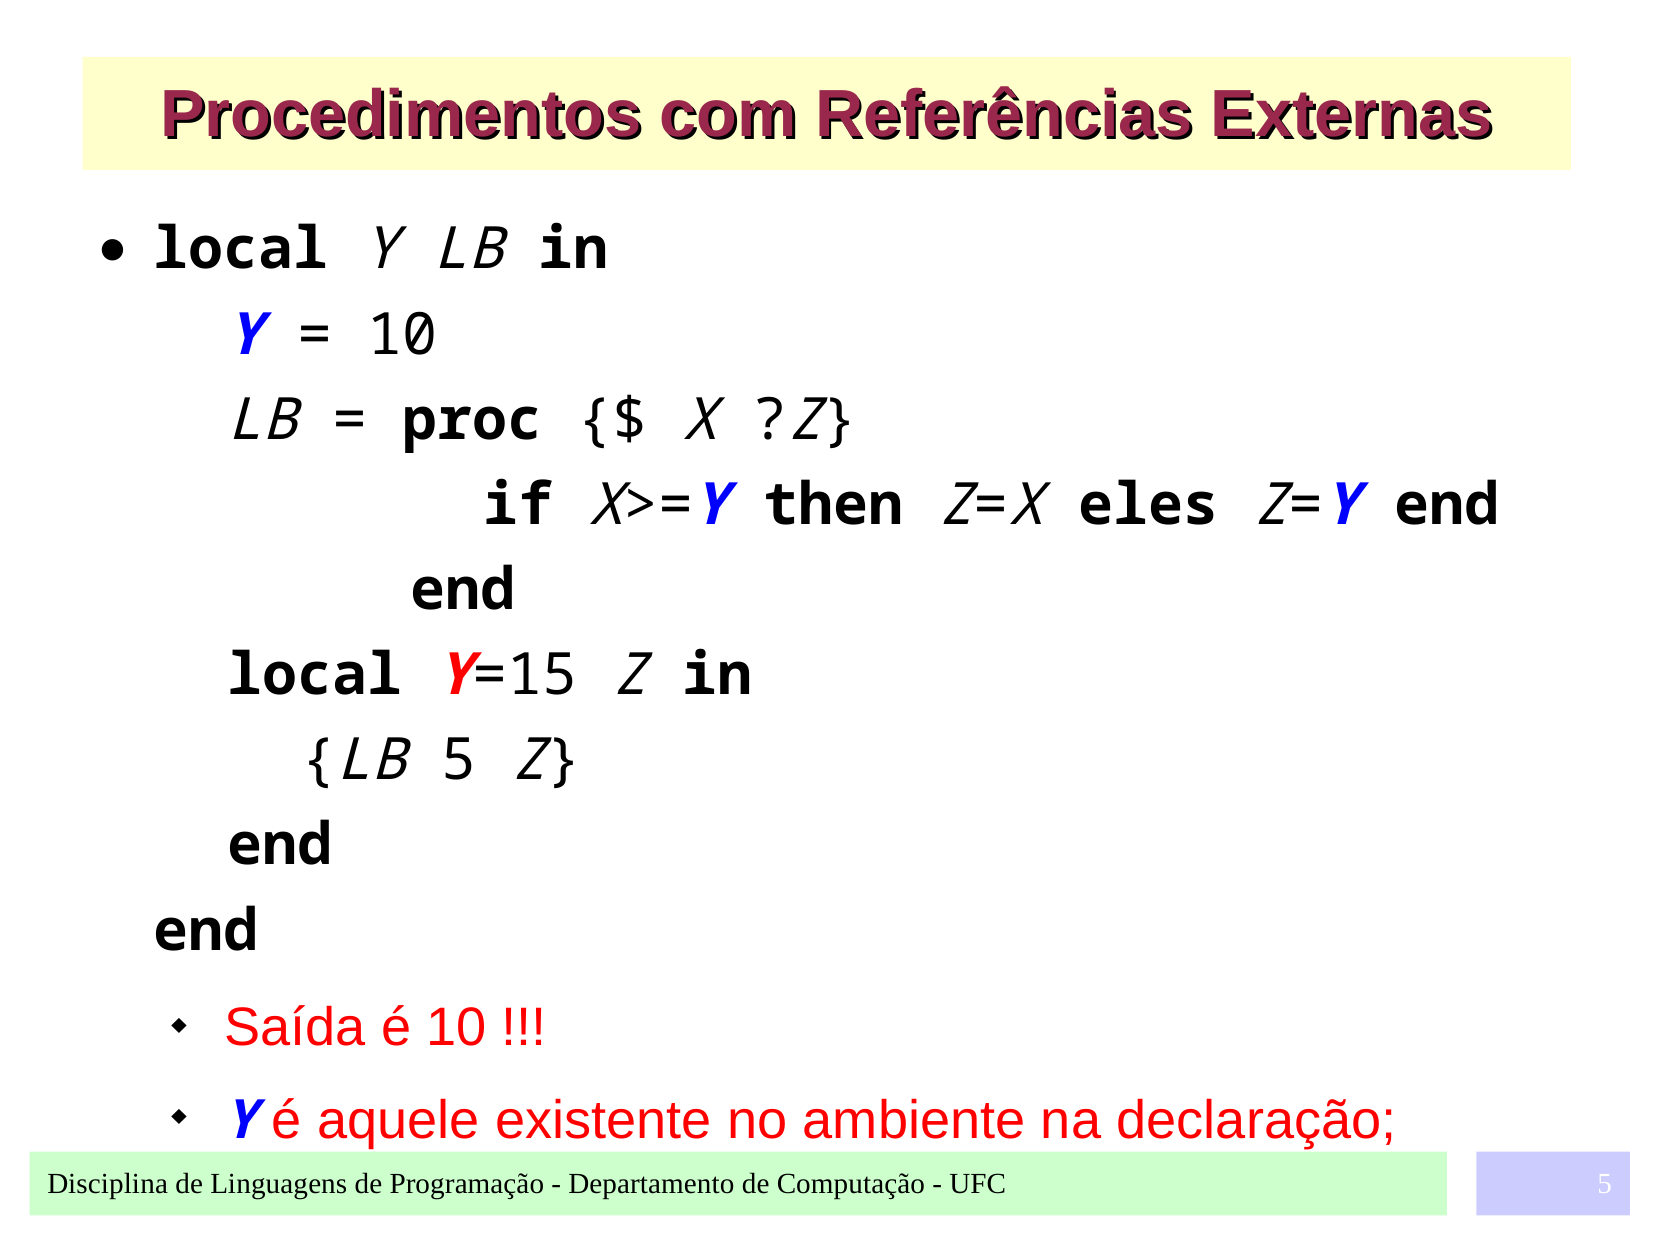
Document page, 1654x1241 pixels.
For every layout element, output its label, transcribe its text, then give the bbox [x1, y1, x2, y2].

title Procedimentos com Referências Externas [82, 56, 1571, 170]
list local Y LB in Y = 10 LB = proc {$ X ?Z} if X>=Y then Z=X eles Z=Y end end local Y=15 Z in {LB 5 Z} end end Saída é 10 !!! Y é aquele existente no ambiente na declaração; [82, 206, 1571, 1165]
